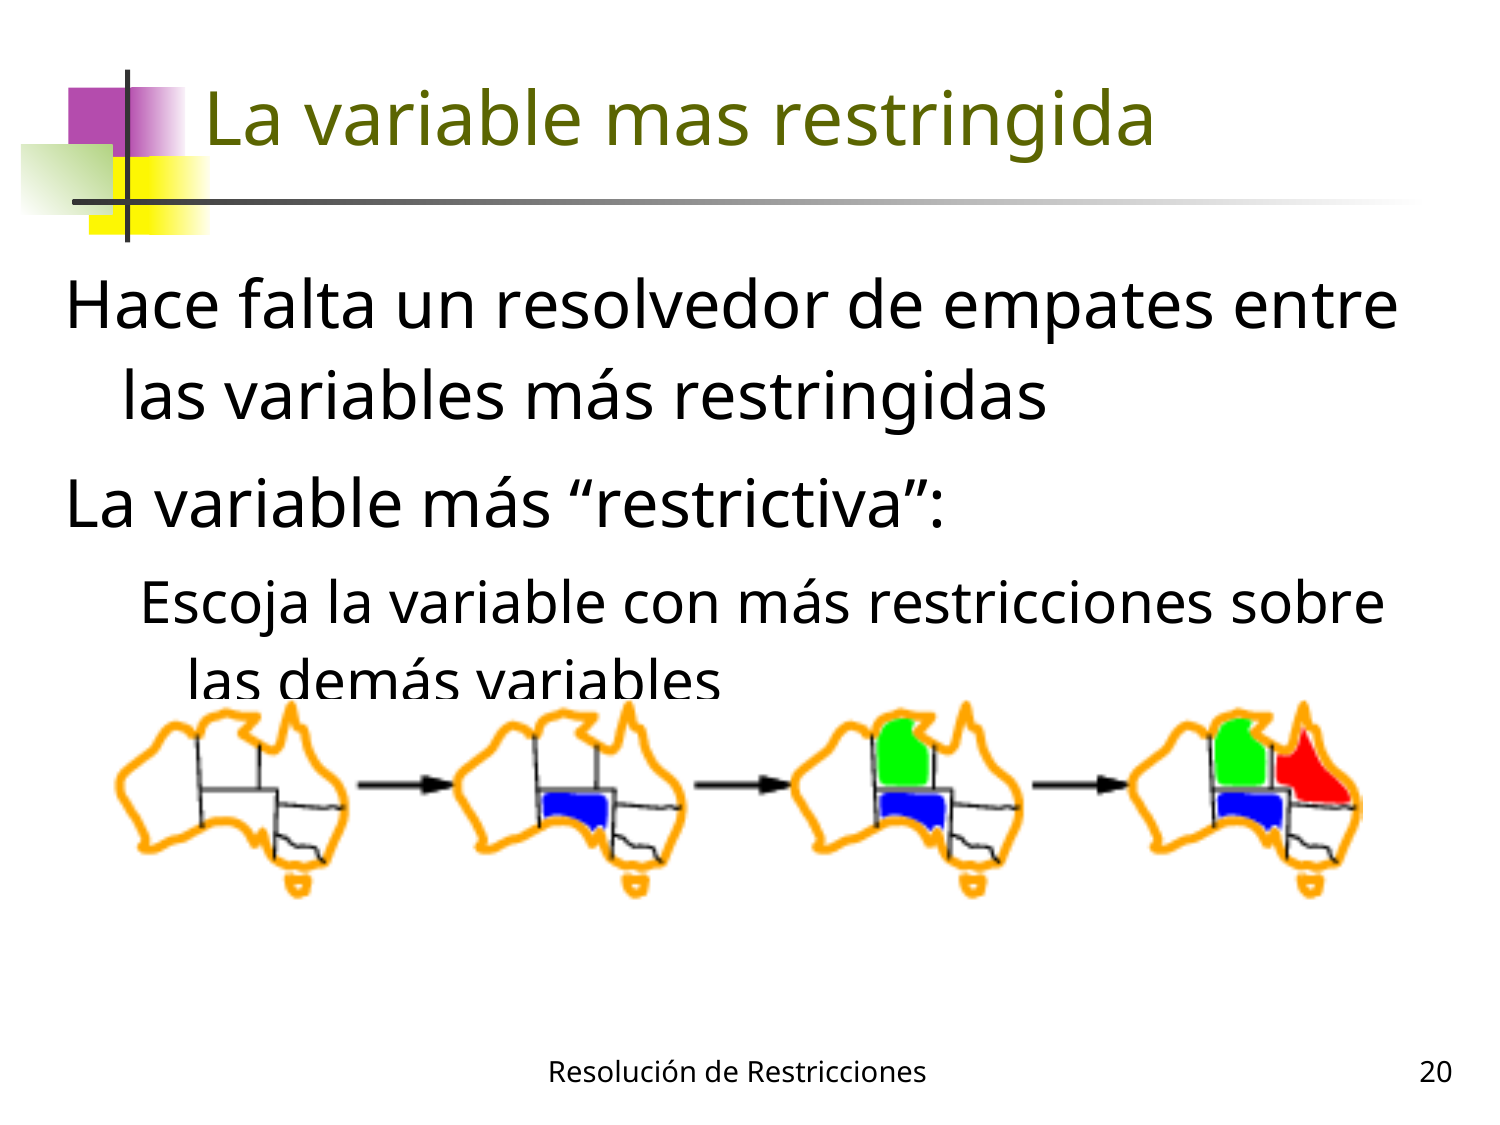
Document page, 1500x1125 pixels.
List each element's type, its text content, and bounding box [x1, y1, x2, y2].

title La variable mas restringida [188, 35, 1468, 175]
picture [112, 699, 1363, 903]
list Hace falta un resolvedor de empates entre las variables más restringidas La variable más “restrictiva”: Escoja la variable con más restricciones sobre las demás variables [50, 249, 1469, 1007]
